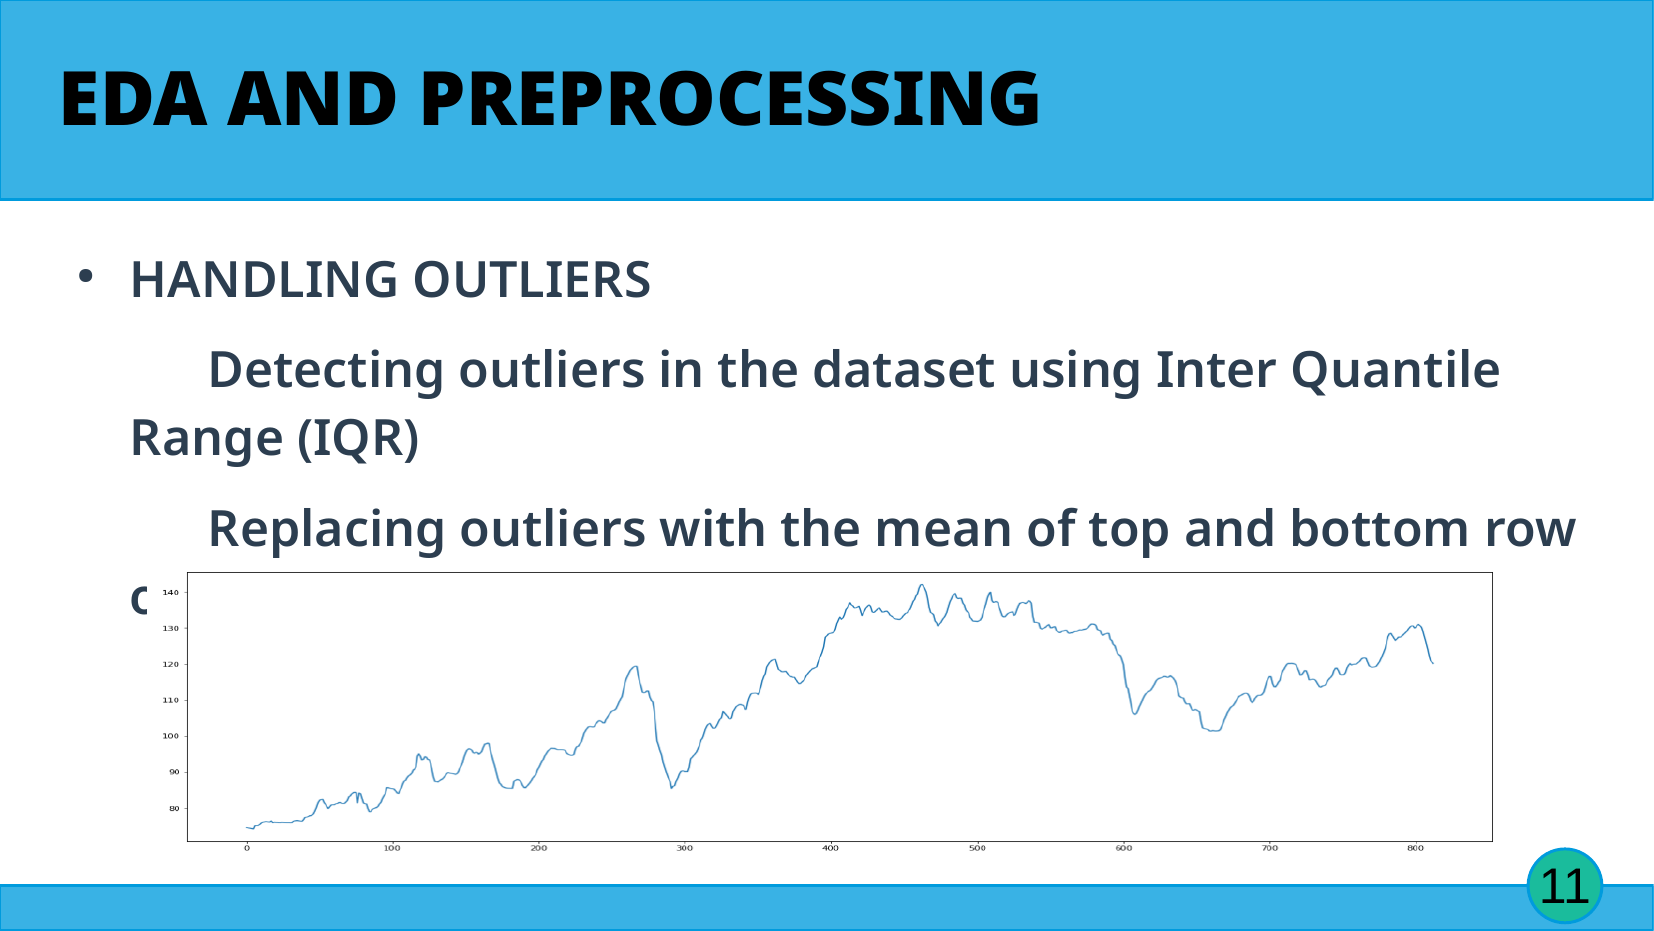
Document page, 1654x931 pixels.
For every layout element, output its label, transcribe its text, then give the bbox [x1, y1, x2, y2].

picture [147, 560, 1506, 857]
list HANDLING OUTLIERS Detecting outliers in the dataset using Inter Quantile Range (IQR) Replacing outliers with the mean of top and bottom row of the outlier data. [59, 243, 1595, 864]
title EDA AND PREPROCESSING [59, 37, 1595, 155]
